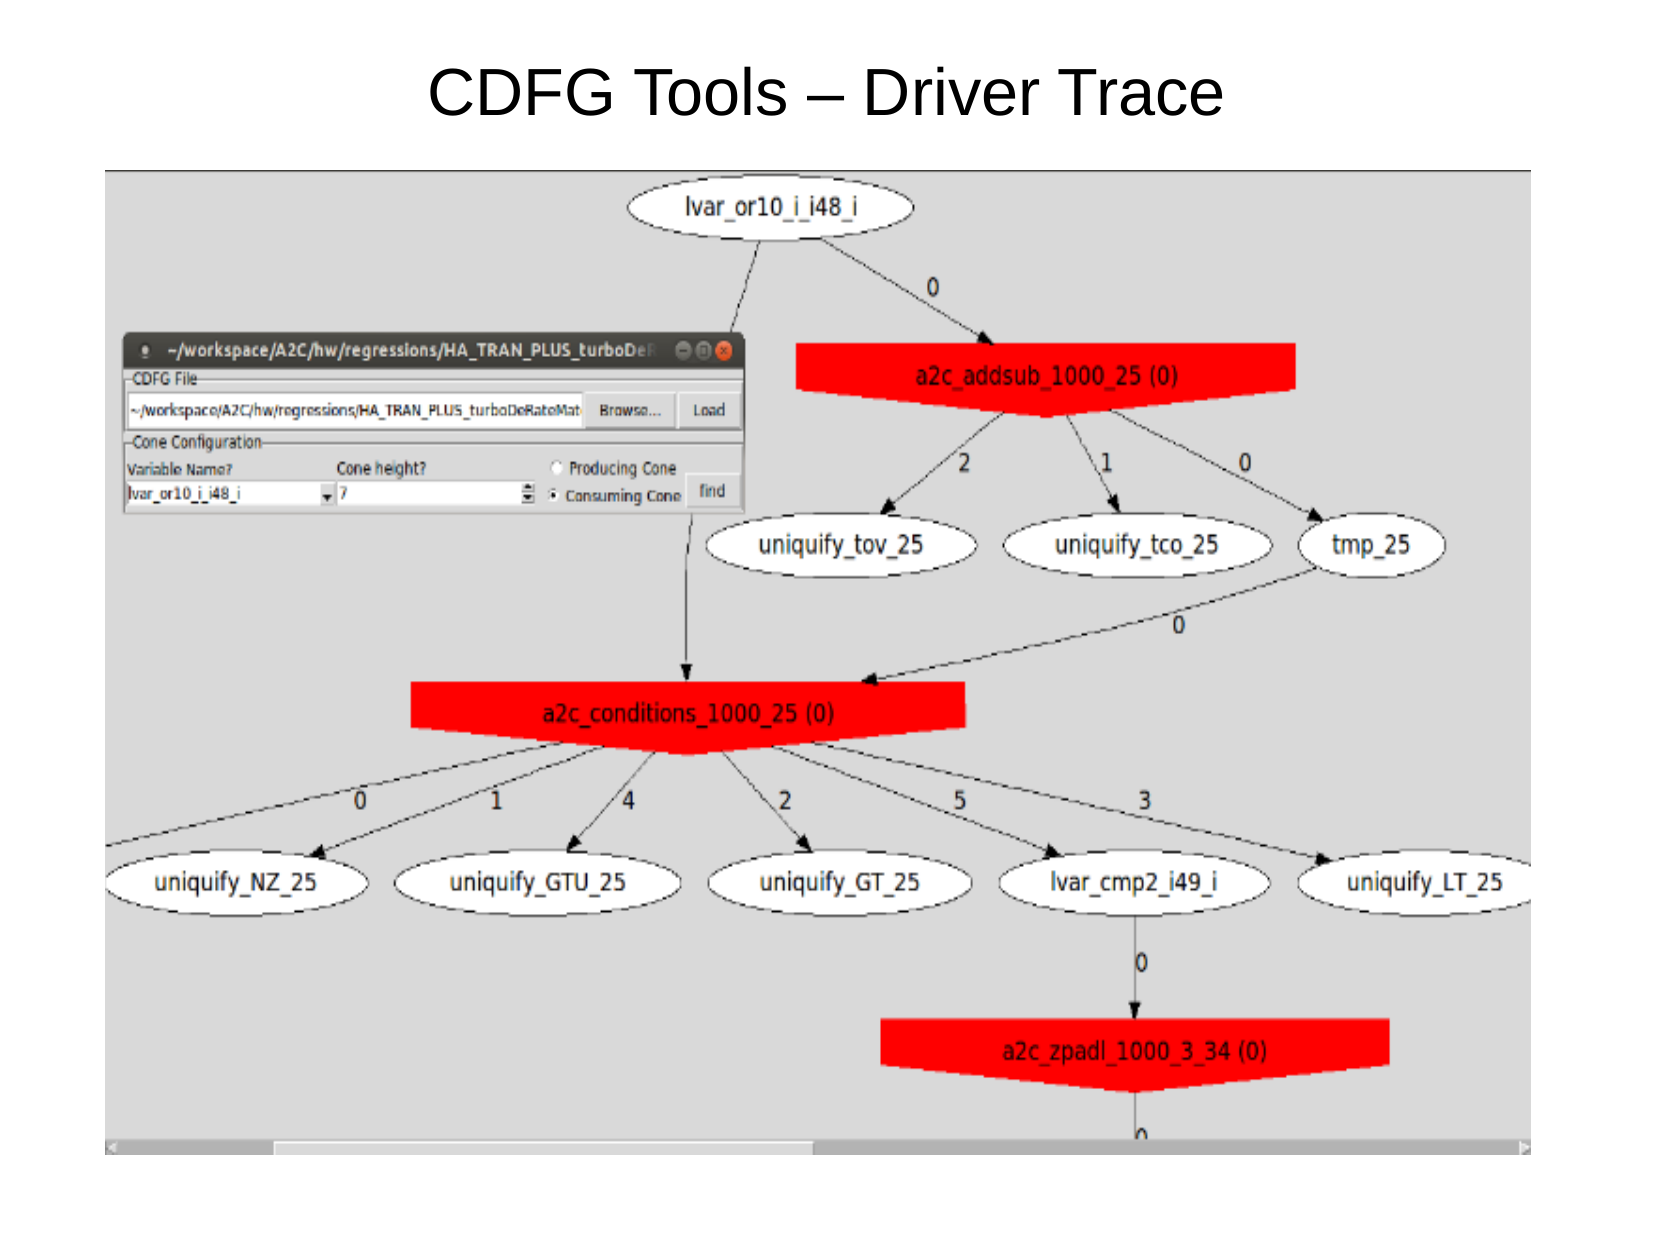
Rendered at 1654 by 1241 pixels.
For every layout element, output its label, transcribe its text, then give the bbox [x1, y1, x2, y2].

picture [105, 170, 1531, 1156]
title CDFG Tools – Driver Trace [82, 49, 1571, 136]
